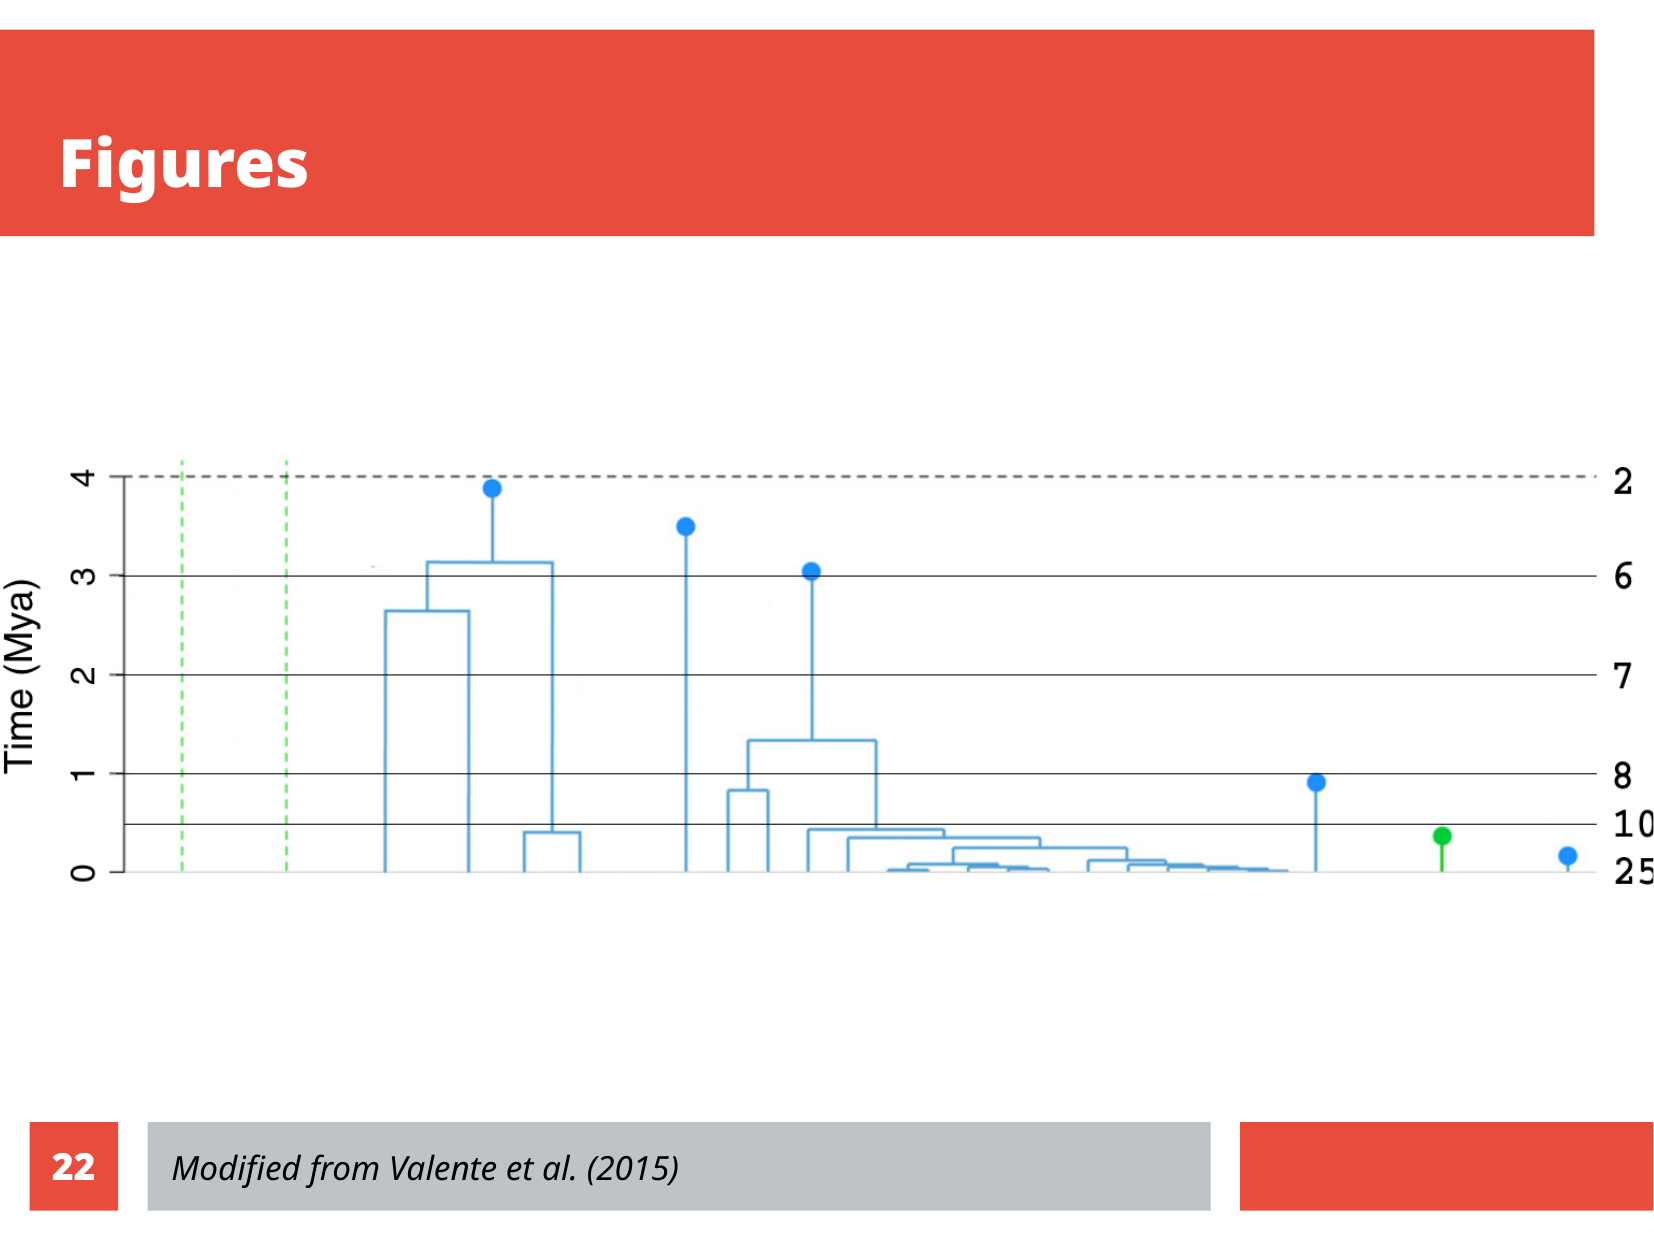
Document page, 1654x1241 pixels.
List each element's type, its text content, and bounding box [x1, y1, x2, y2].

title Figures [59, 59, 1595, 207]
text_box Modified from Valente et al. (2015) [156, 1137, 770, 1192]
picture [3, 452, 1654, 886]
